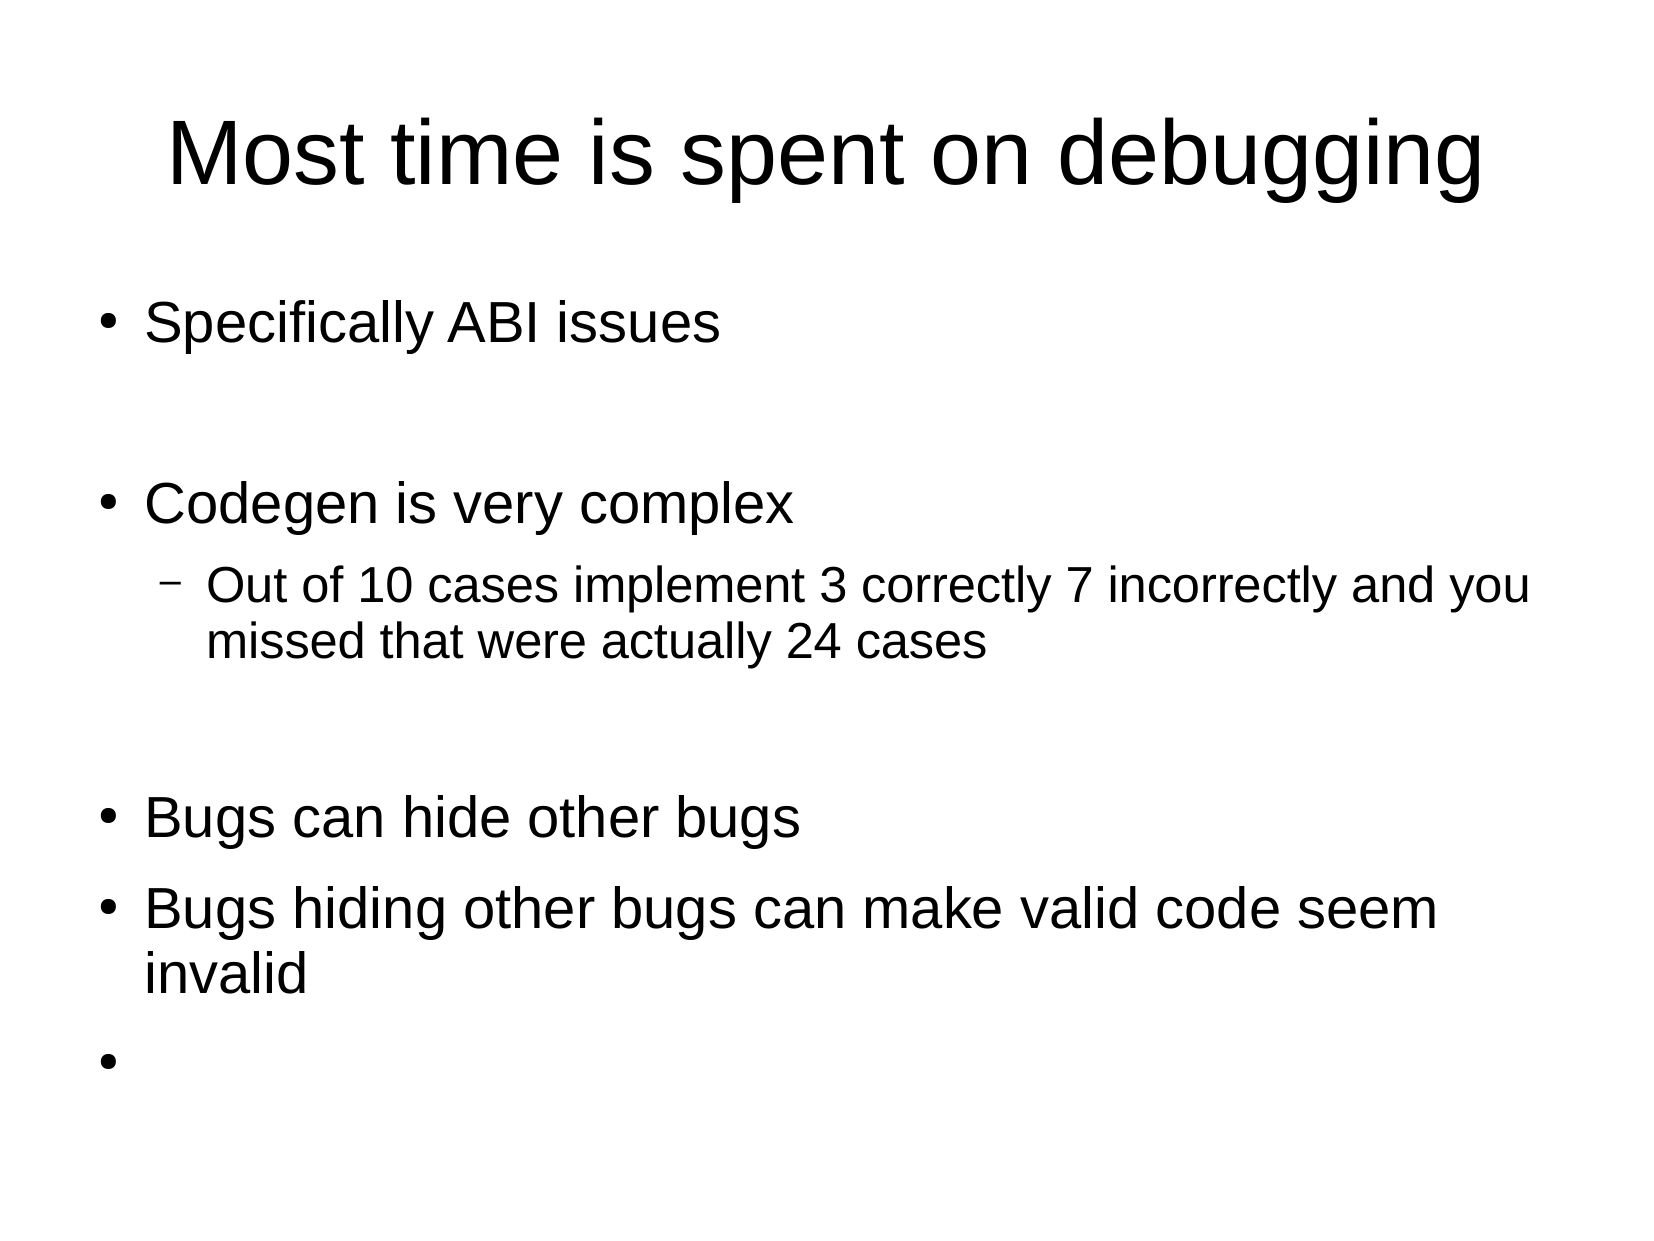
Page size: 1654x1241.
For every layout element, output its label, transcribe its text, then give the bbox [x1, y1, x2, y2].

title Most time is spent on debugging [82, 49, 1571, 257]
list Specifically ABI issues Codegen is very complex Out of 10 cases implement 3 correctly 7 incorrectly and you missed that were actually 24 cases Bugs can hide other bugs Bugs hiding other bugs can make valid code seem invalid [82, 290, 1571, 1010]
